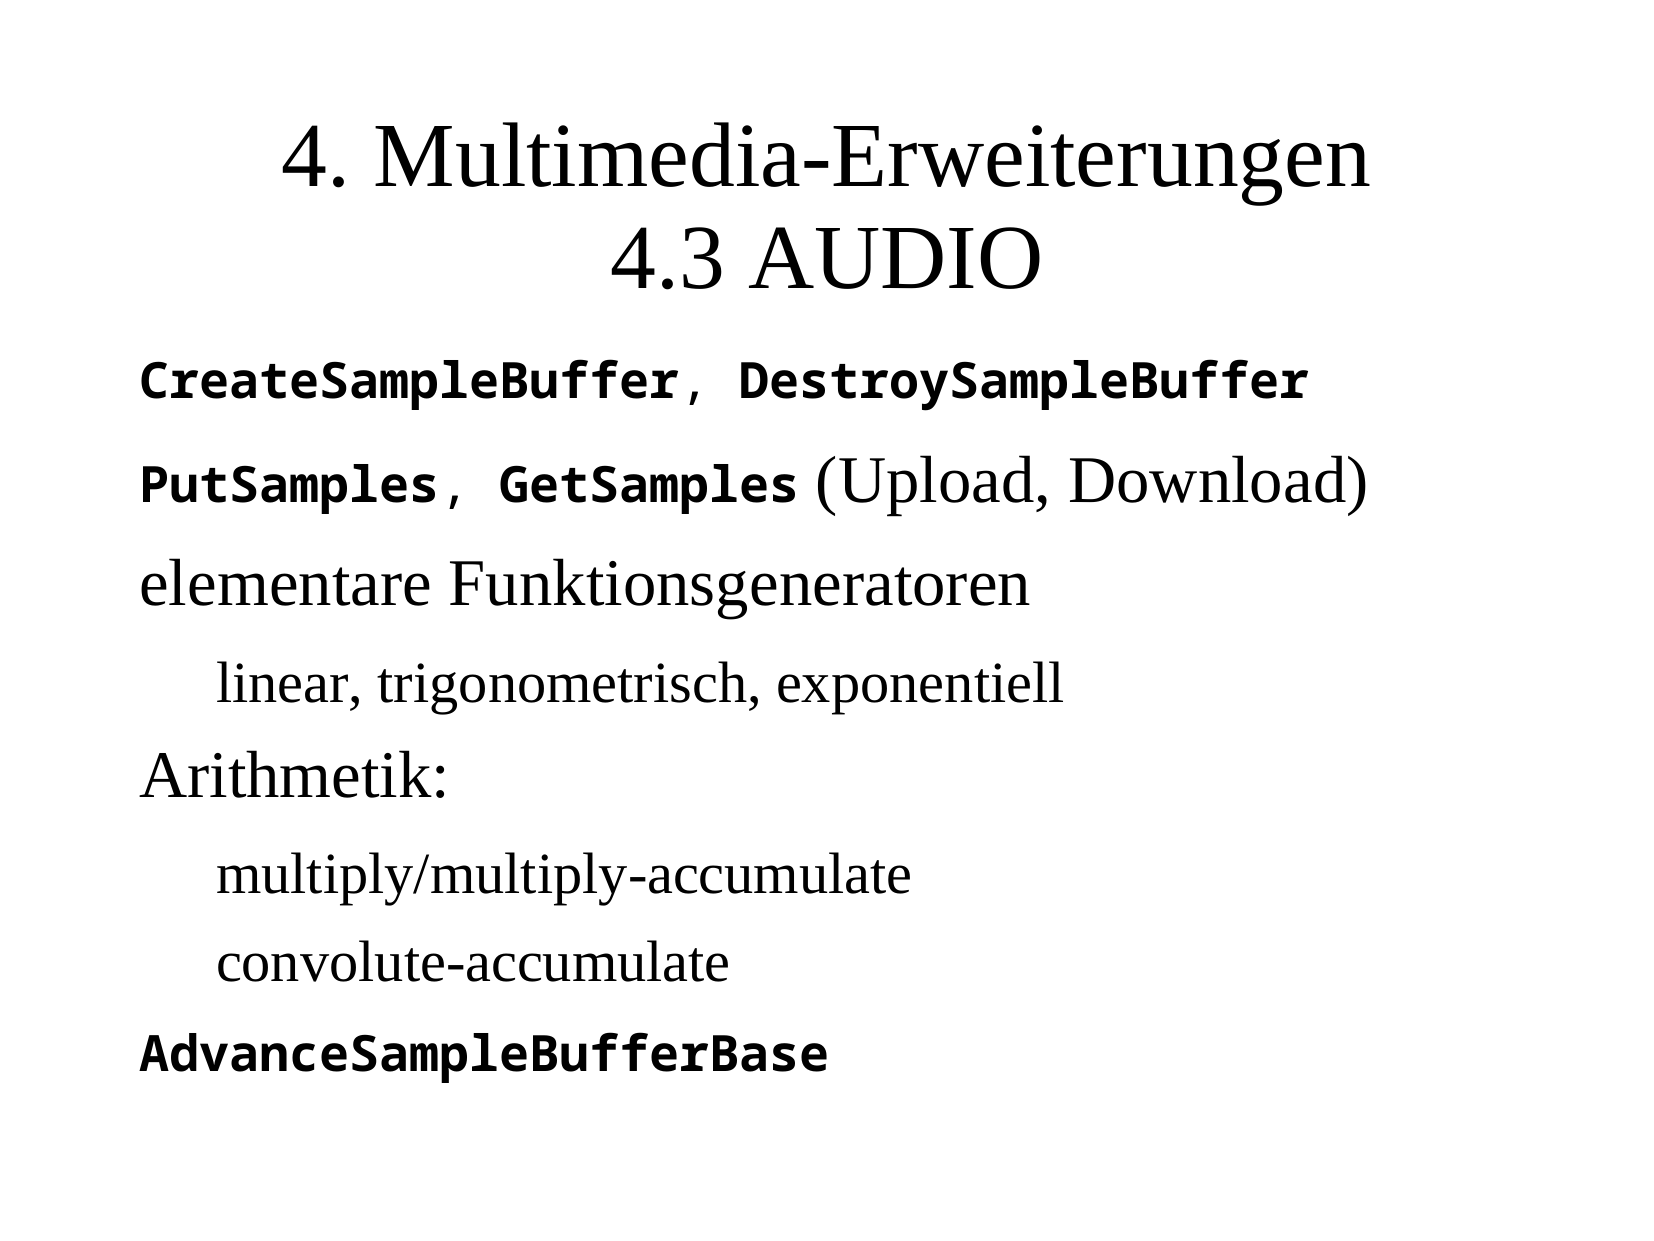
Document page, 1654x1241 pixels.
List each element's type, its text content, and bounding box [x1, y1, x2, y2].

title 4. Multimedia-Erweiterungen 4.3 AUDIO [121, 102, 1534, 311]
list CreateSampleBuffer, DestroySampleBuffer PutSamples, GetSamples (Upload, Download) elementare Funktionsgeneratoren linear, trigonometrisch, exponentiell Arithmetik: multiply/multiply-accumulate convolute-accumulate AdvanceSampleBufferBase [121, 344, 1534, 1127]
